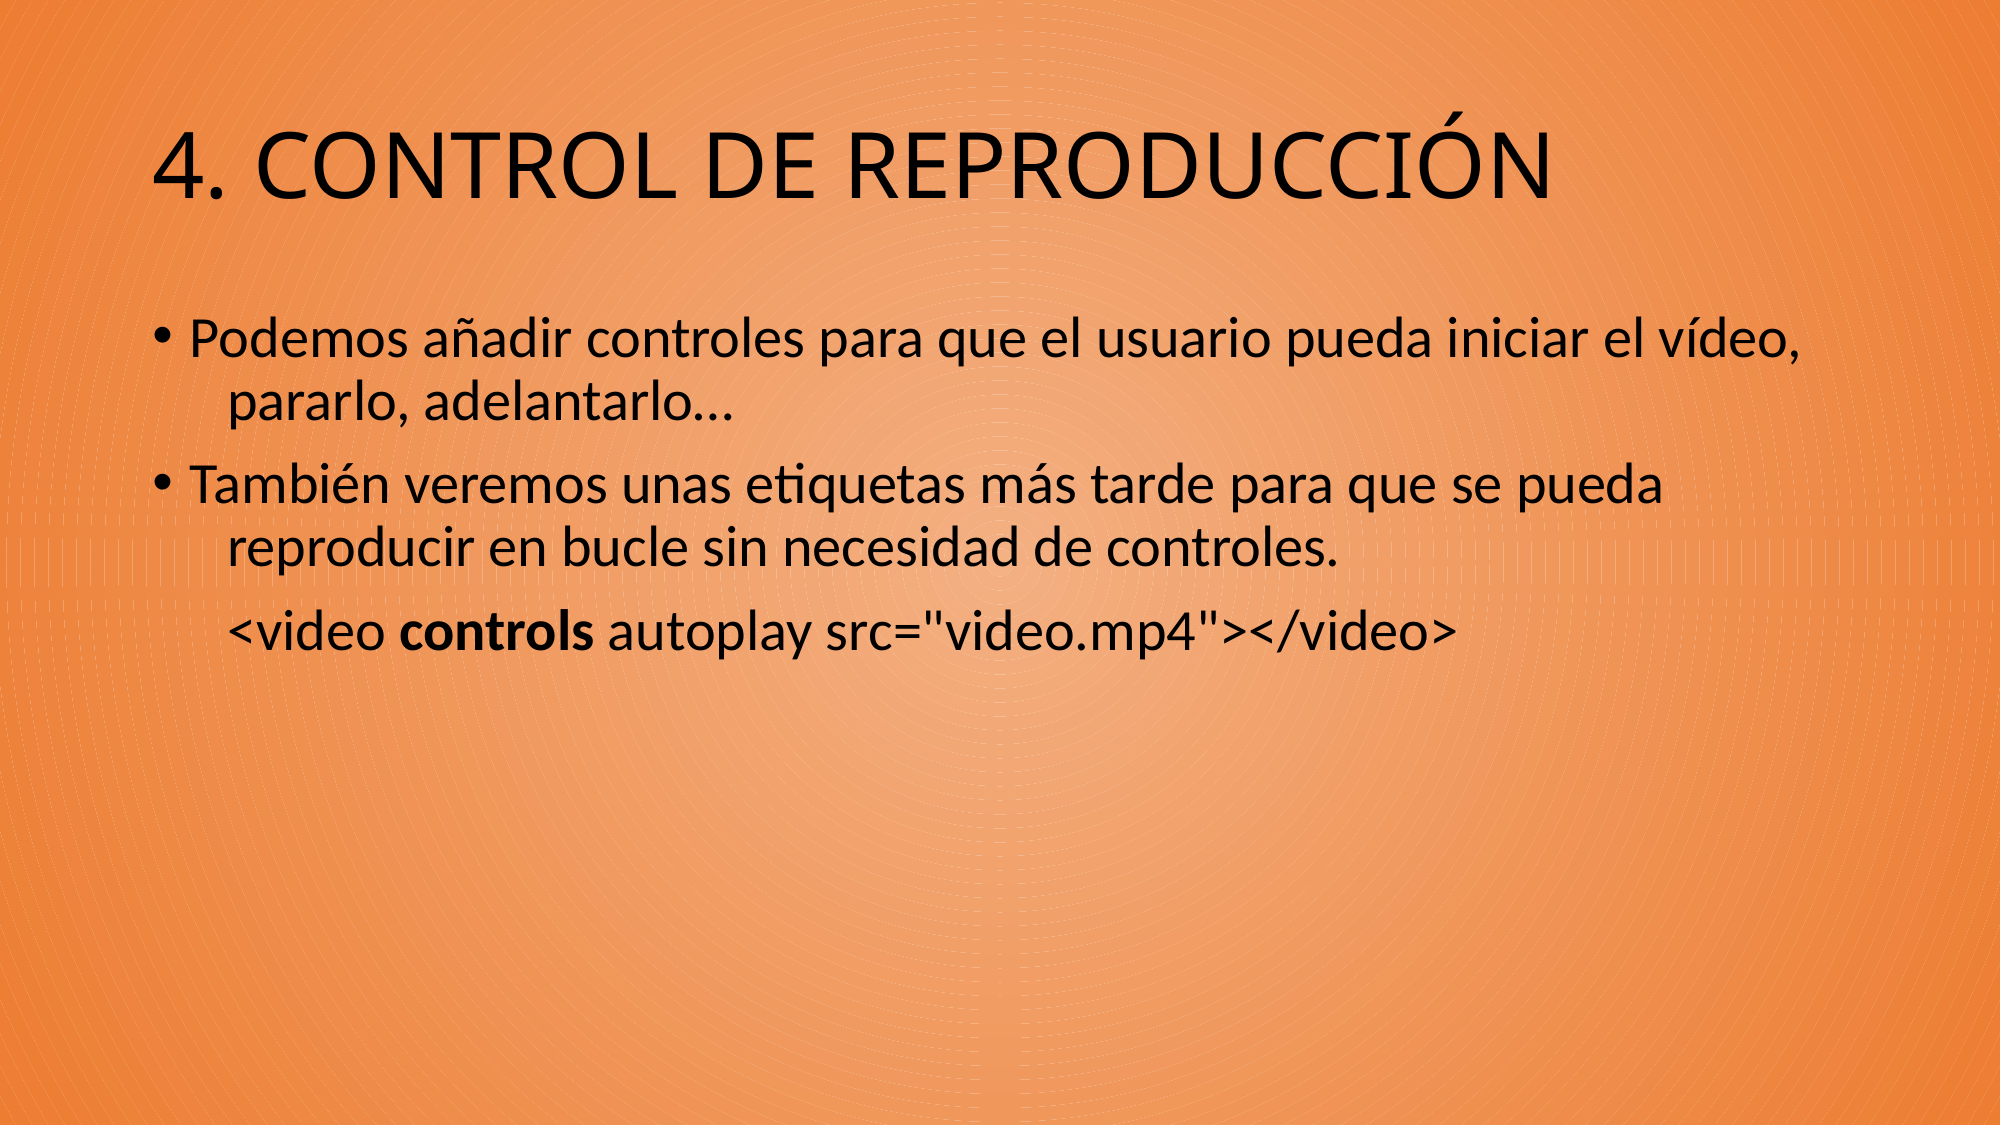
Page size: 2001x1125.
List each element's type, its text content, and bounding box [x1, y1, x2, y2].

title 4. CONTROL DE REPRODUCCIÓN [137, 59, 1863, 278]
list Podemos añadir controles para que el usuario pueda iniciar el vídeo, pararlo, adelantarlo… También veremos unas etiquetas más tarde para que se pueda reproducir en bucle sin necesidad de controles. <video controls autoplay src="video.mp4"></video> [137, 299, 1863, 1014]
